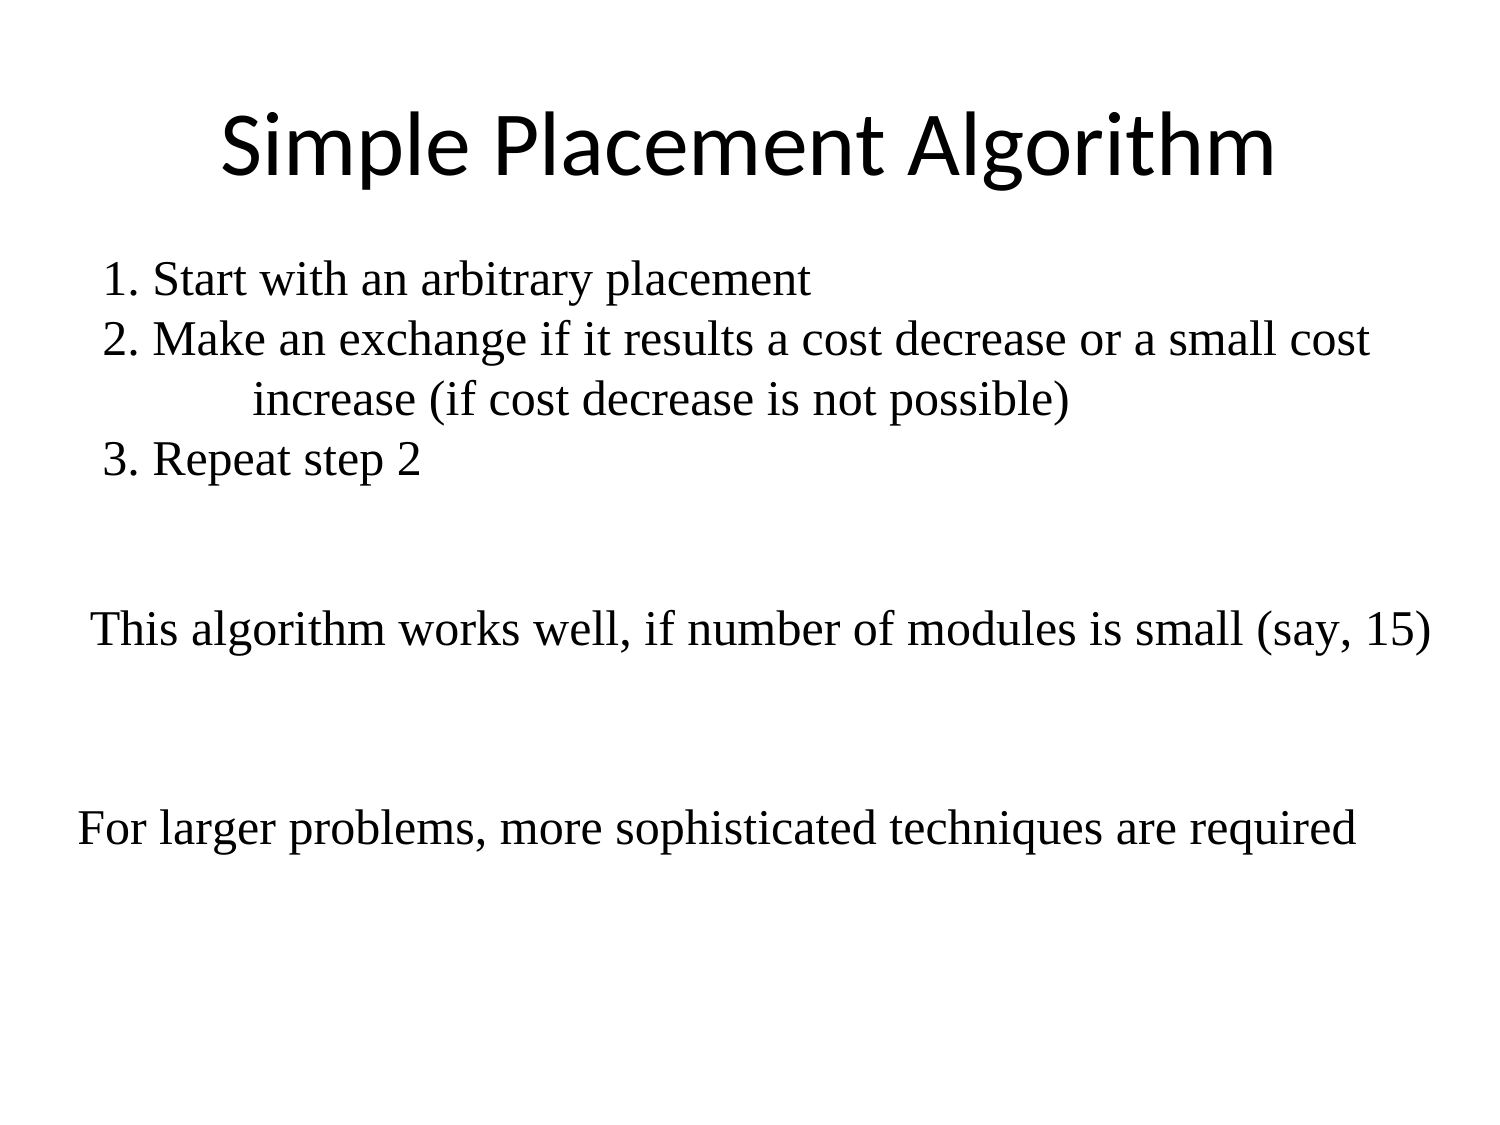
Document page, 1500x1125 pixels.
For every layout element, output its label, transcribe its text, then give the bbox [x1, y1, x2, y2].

title Simple Placement Algorithm [75, 45, 1426, 233]
text_box For larger problems, more sophisticated techniques are required [62, 786, 1438, 863]
text_box 1. Start with an arbitrary placement 2. Make an exchange if it results a cost decrease or a small cost increase (if cost decrease is not possible) 3. Repeat step 2 [87, 237, 1388, 493]
text_box This algorithm works well, if number of modules is small (say, 15) [74, 587, 1450, 663]
